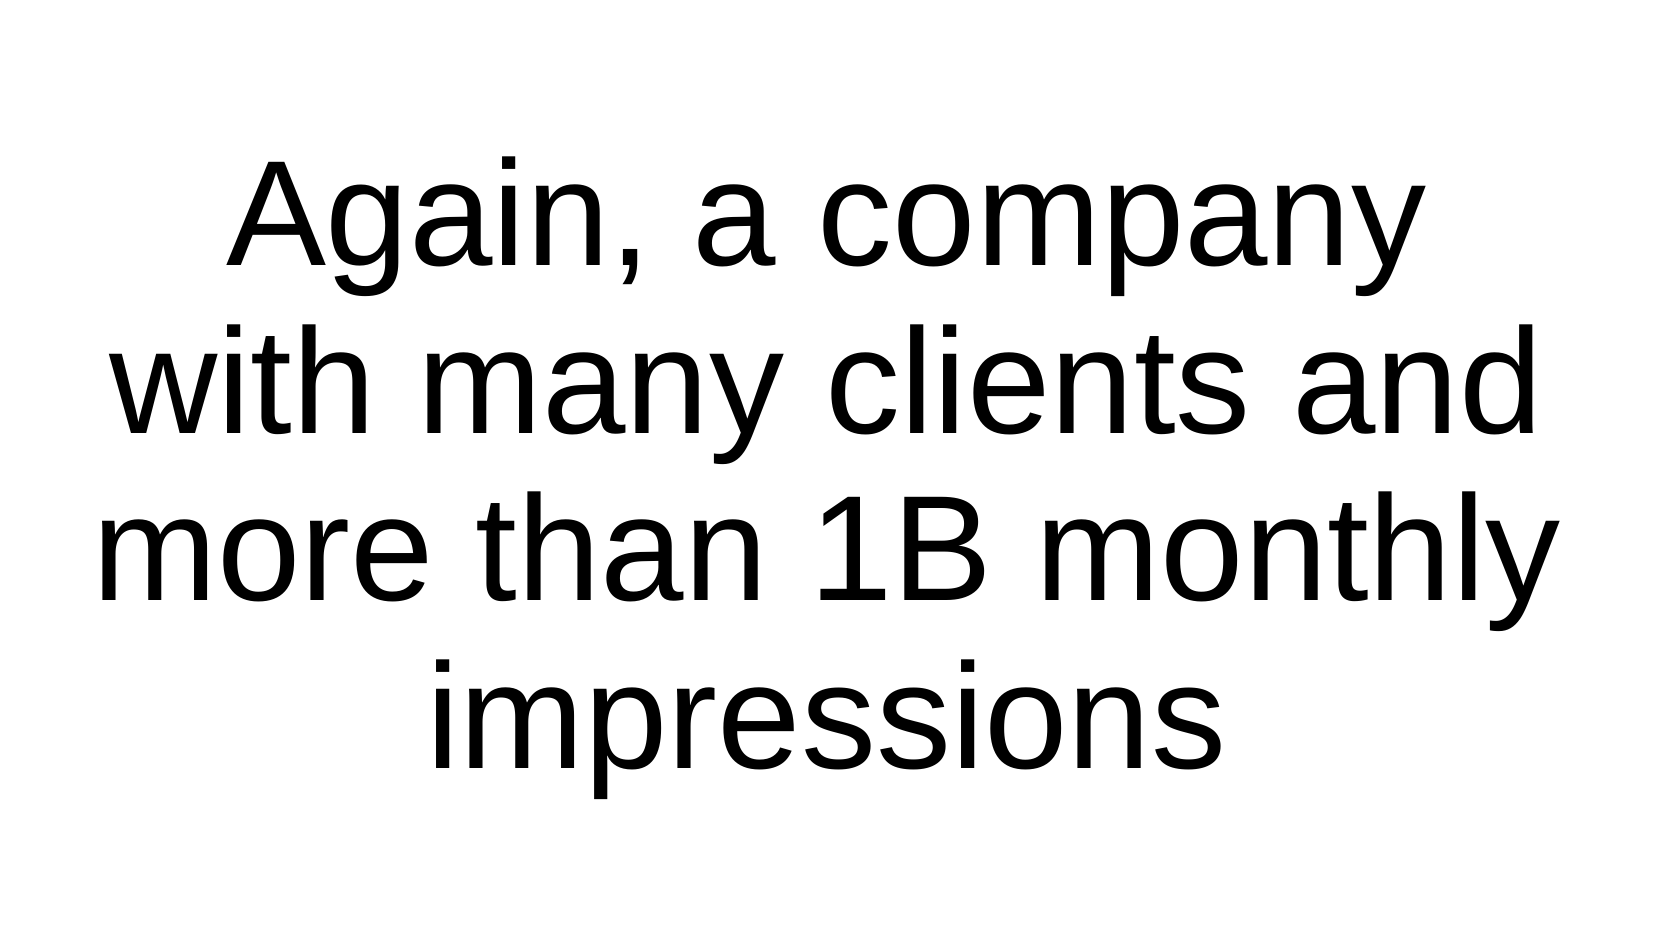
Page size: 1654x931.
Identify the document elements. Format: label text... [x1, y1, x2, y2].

title Again, a company with many clients and more than 1B monthly impressions [73, 41, 1581, 890]
